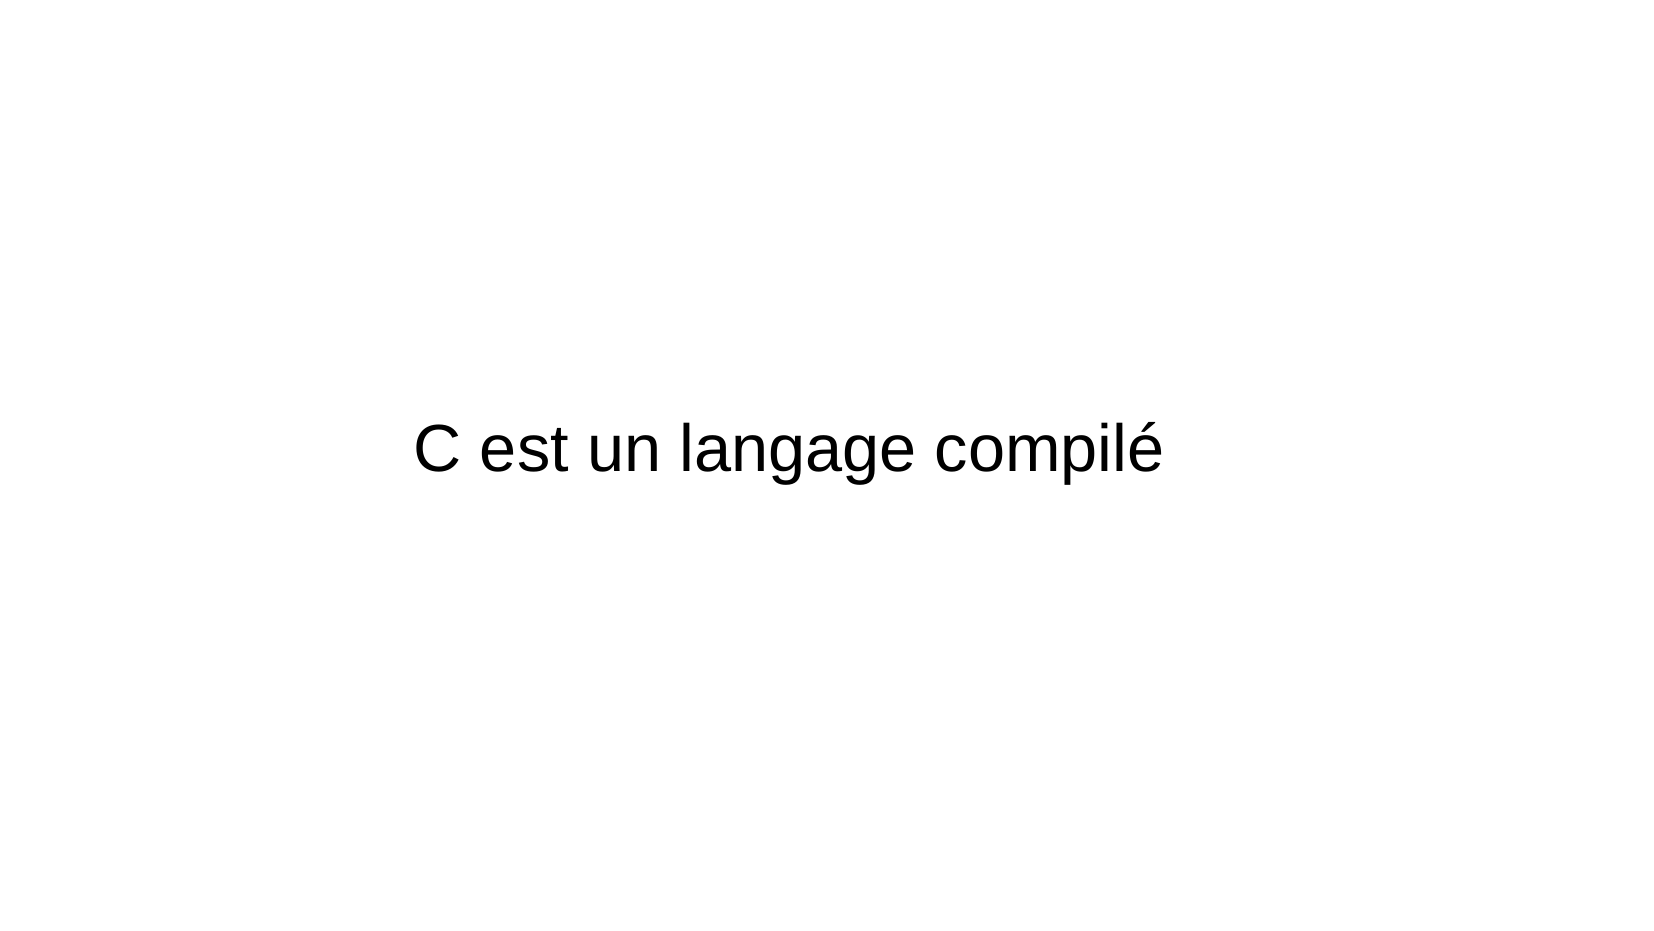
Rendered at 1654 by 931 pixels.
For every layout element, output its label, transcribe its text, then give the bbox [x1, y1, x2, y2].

list C est un langage compilé [413, 413, 1276, 492]
